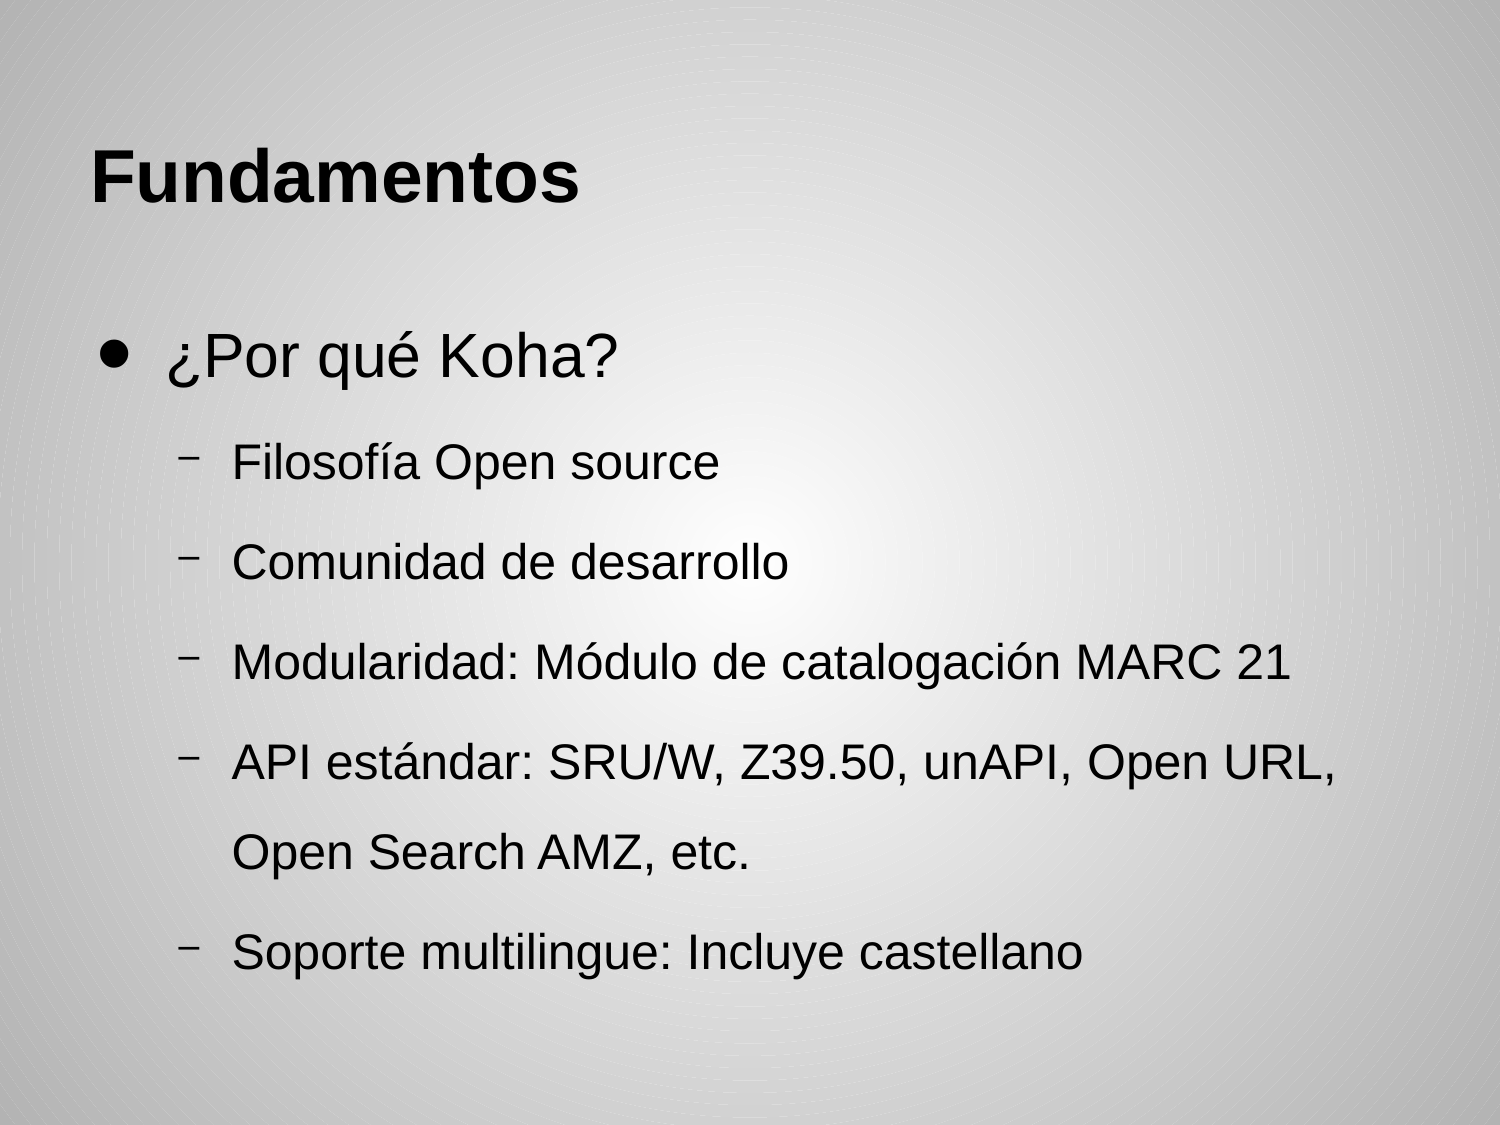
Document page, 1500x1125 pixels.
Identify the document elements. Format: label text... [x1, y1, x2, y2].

title Fundamentos [75, 45, 1425, 233]
list ¿Por qué Koha? Filosofía Open source Comunidad de desarrollo Modularidad: Módulo de catalogación MARC 21 API estándar: SRU/W, Z39.50, unAPI, Open URL, Open Search AMZ, etc. Soporte multilingue: Incluye castellano [75, 262, 1425, 1078]
